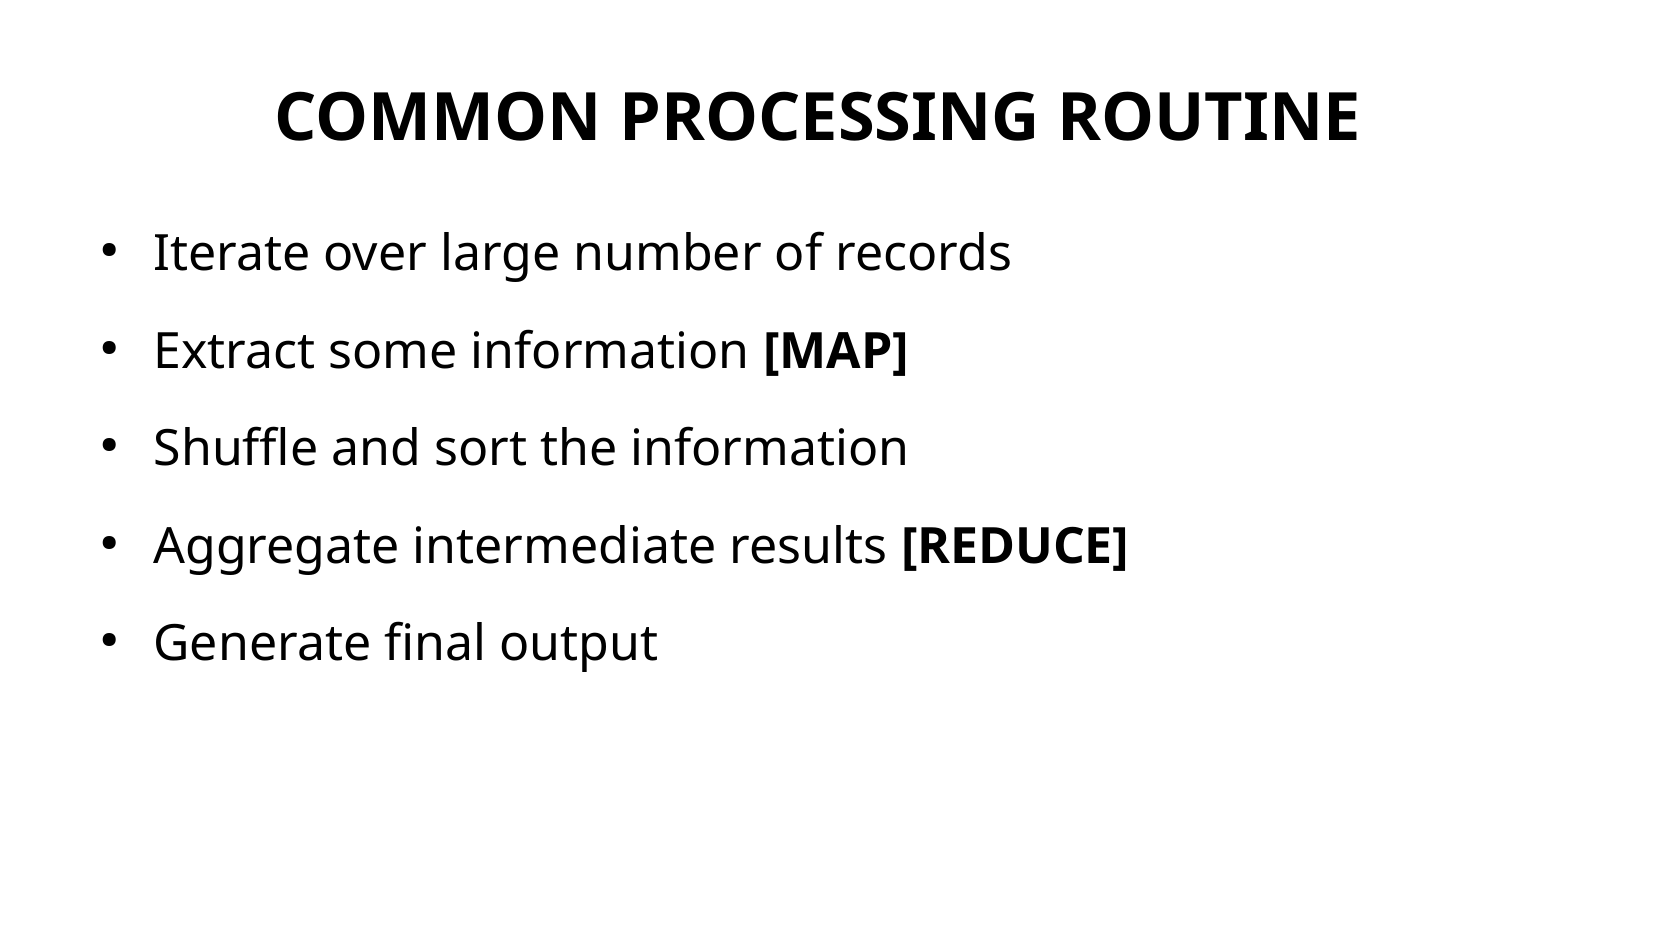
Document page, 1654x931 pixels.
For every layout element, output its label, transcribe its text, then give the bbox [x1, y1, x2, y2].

title COMMON PROCESSING ROUTINE [82, 36, 1571, 193]
list Iterate over large number of records Extract some information [MAP] Shuffle and sort the information Aggregate intermediate results [REDUCE] Generate final output [82, 217, 1571, 757]
